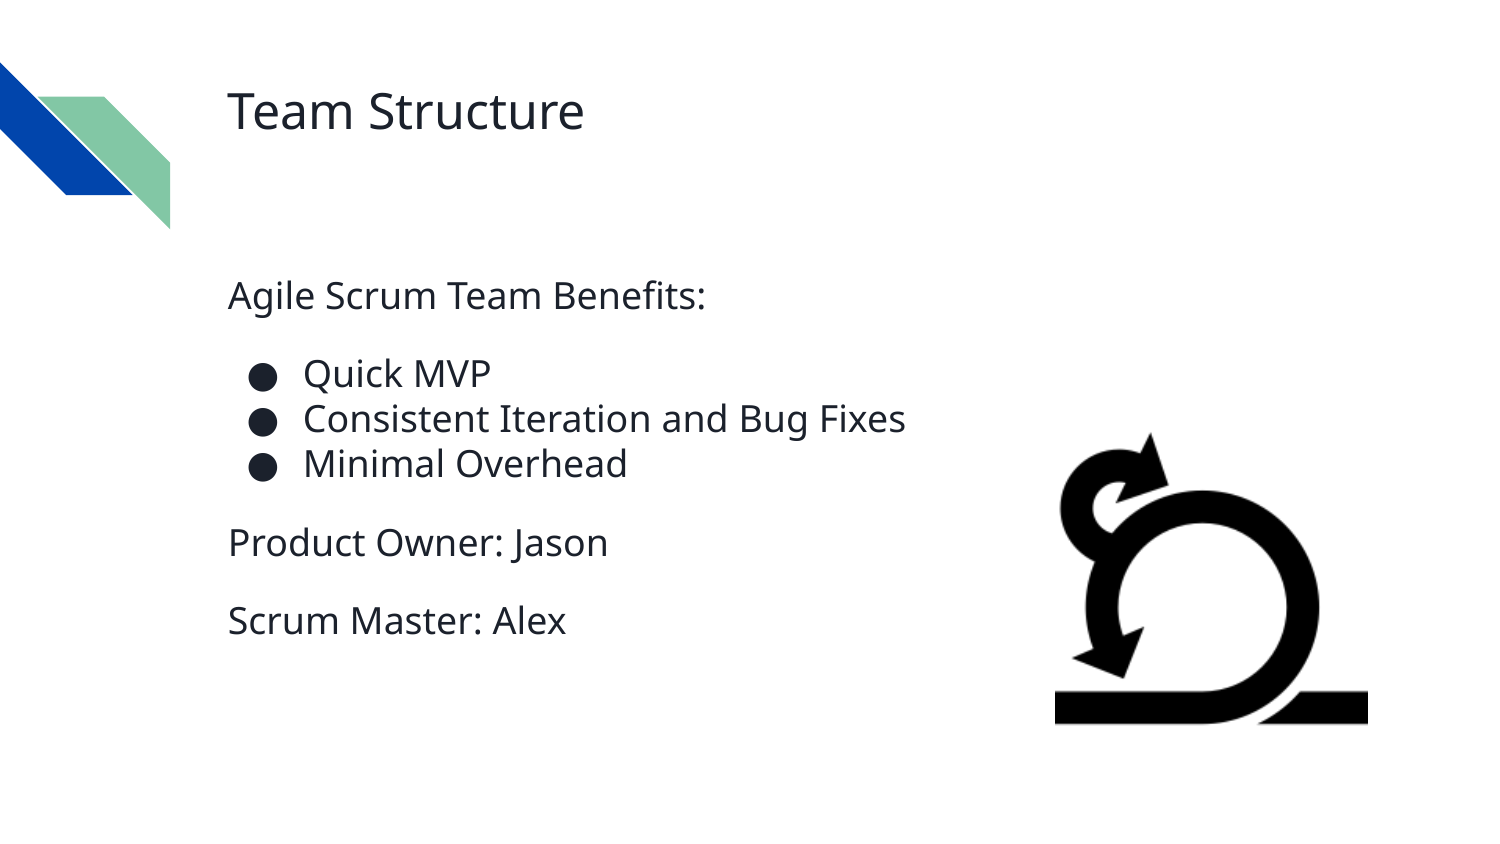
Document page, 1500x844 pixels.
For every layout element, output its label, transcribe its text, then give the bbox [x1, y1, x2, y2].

list Agile Scrum Team Benefits: Quick MVP Consistent Iteration and Bug Fixes Minimal Overhead Product Owner: Jason Scrum Master: Alex [212, 257, 1368, 735]
title Team Structure [212, 64, 1368, 215]
picture [1055, 422, 1368, 735]
